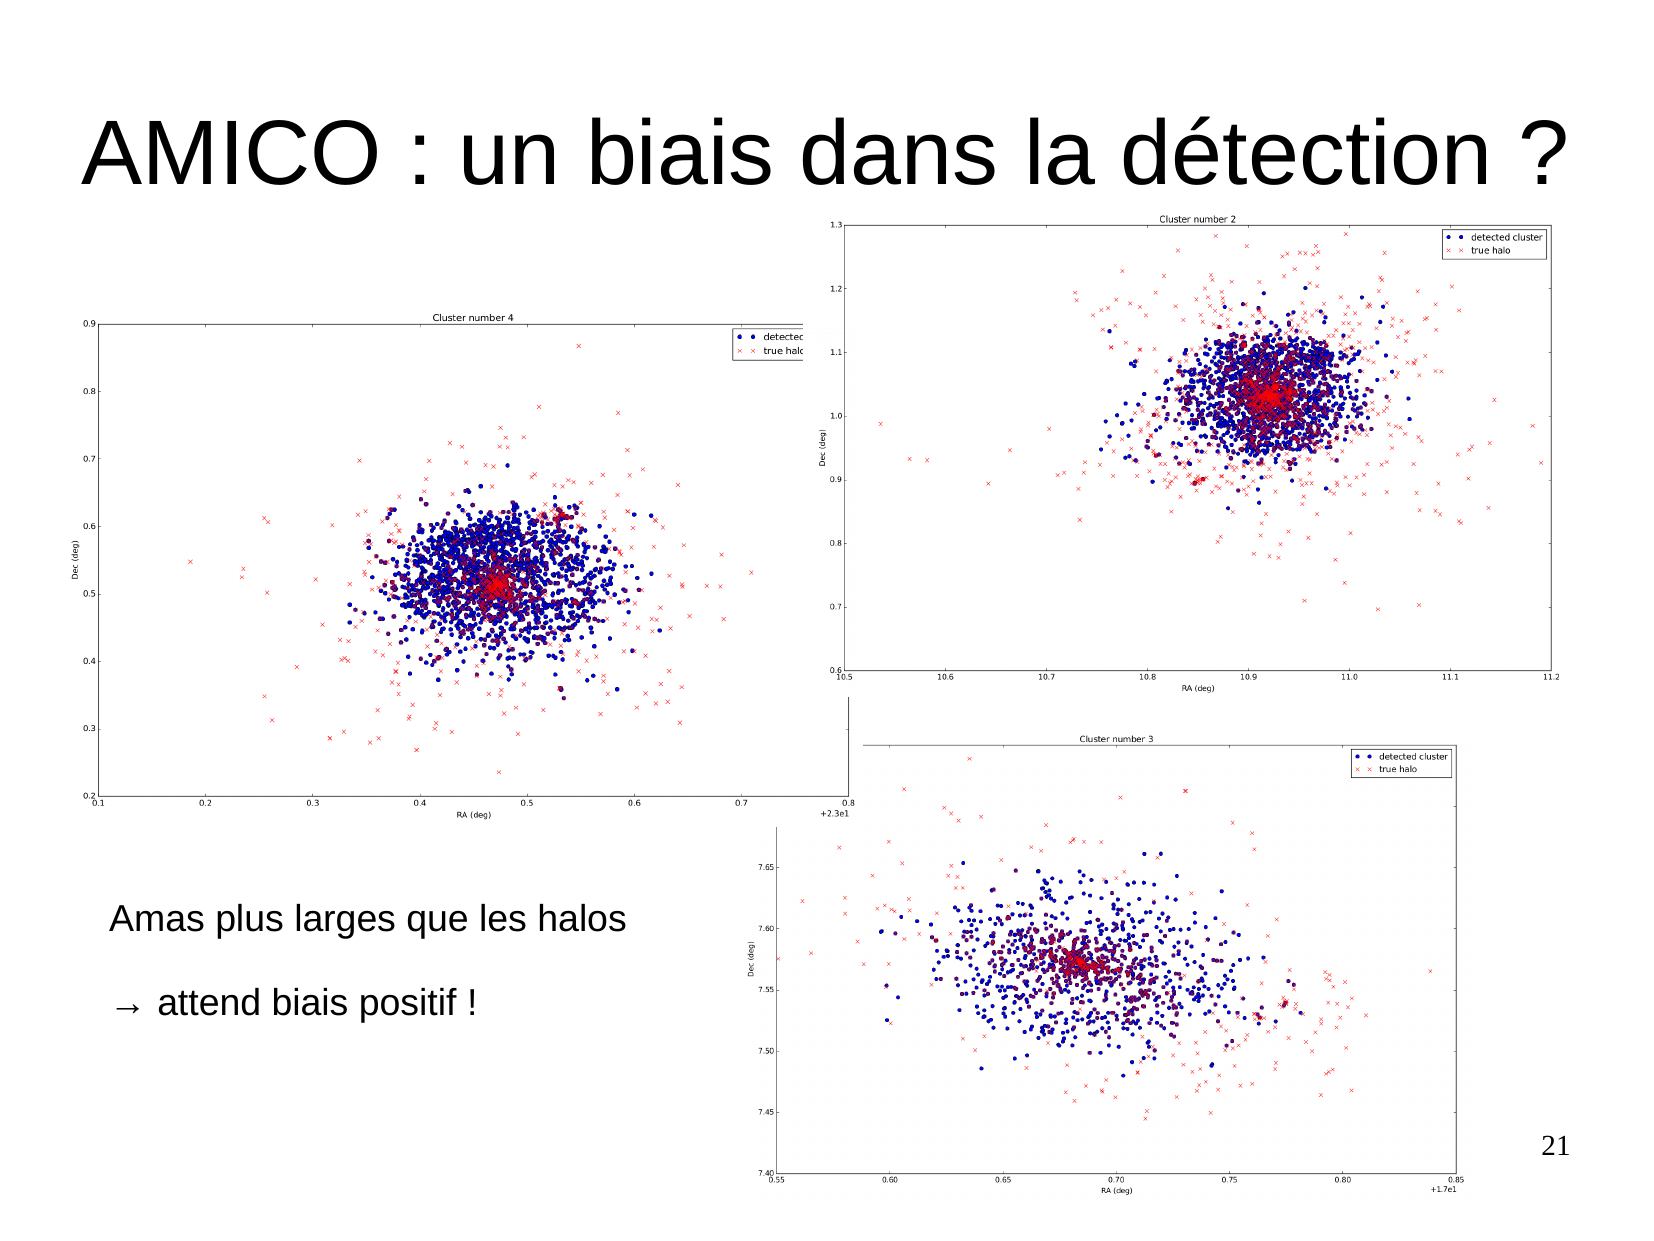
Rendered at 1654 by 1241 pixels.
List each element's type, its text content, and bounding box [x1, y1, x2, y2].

picture [66, 200, 1572, 1199]
title AMICO : un biais dans la détection ? [70, 49, 1583, 257]
text_box Amas plus larges que les halos → attend biais positif ! [94, 890, 672, 1032]
